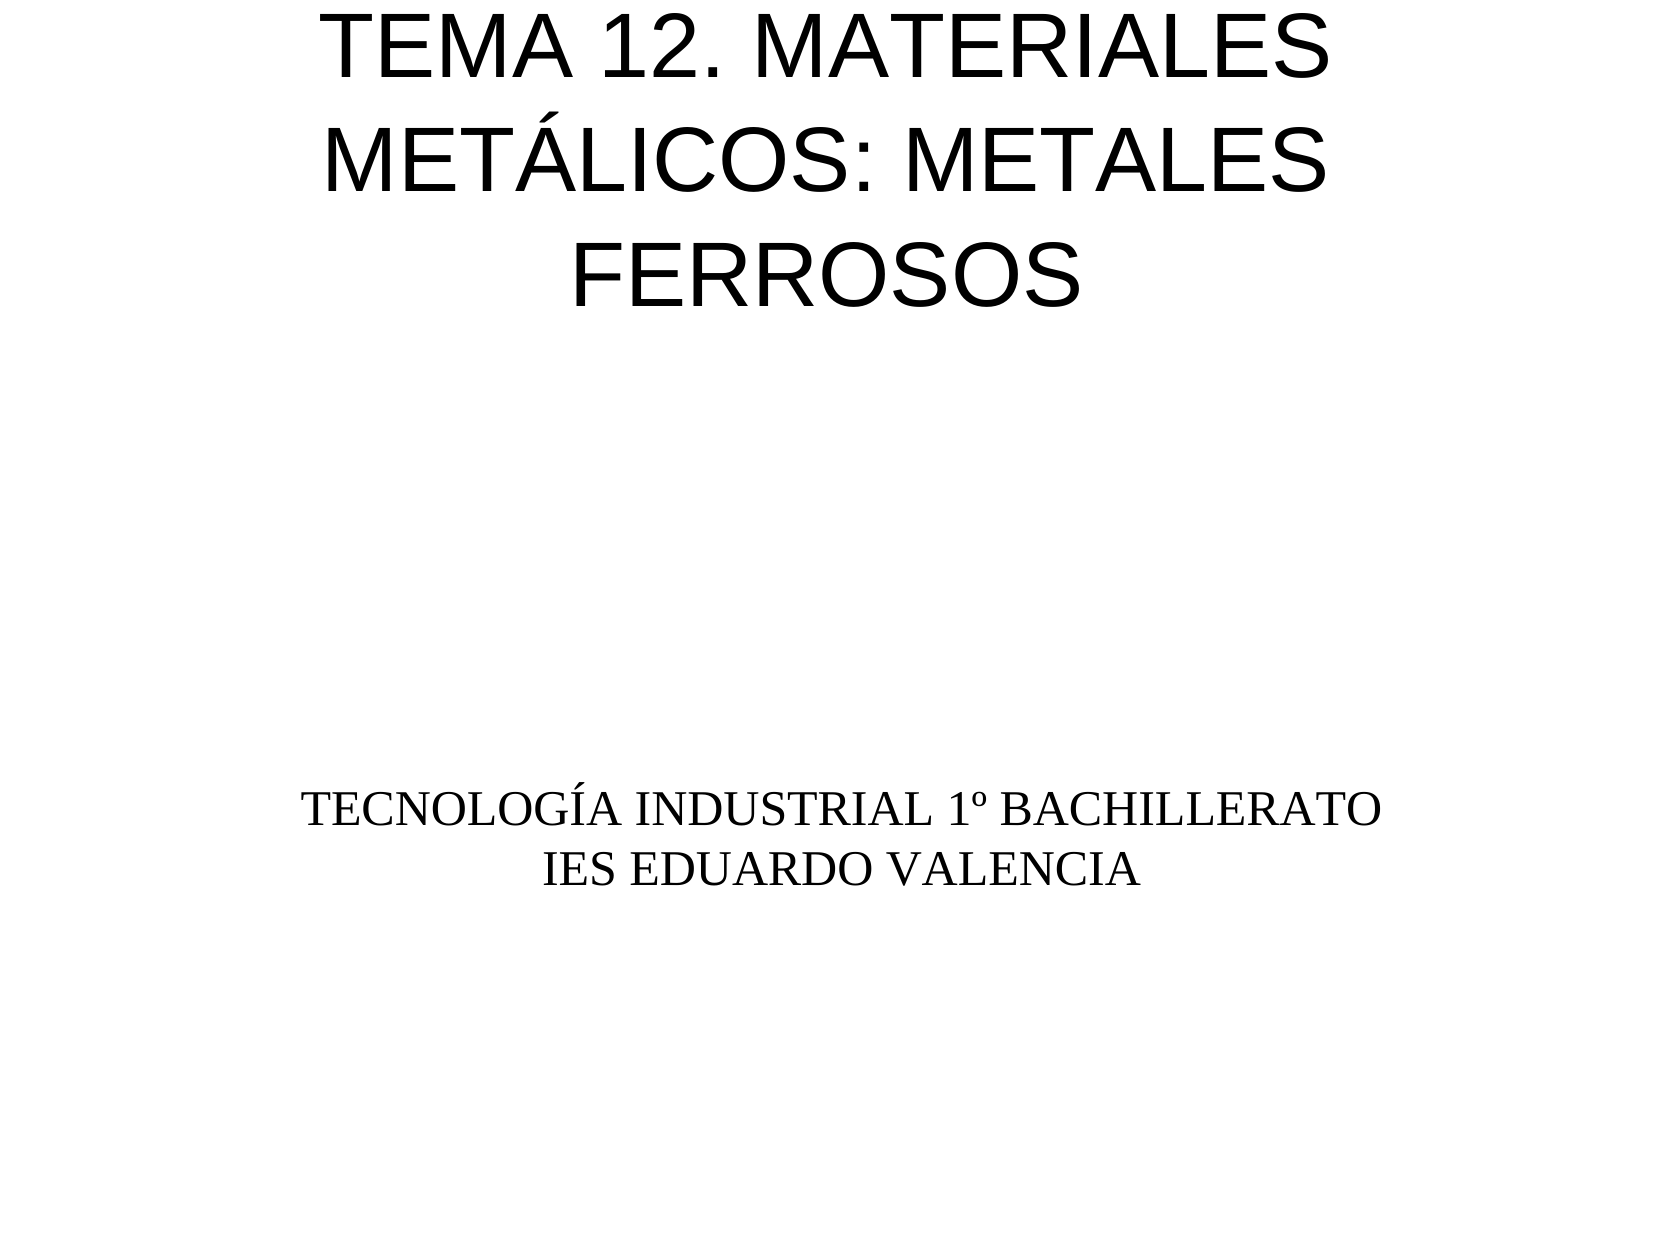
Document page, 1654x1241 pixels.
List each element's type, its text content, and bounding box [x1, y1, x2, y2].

title TEMA 12. MATERIALES METÁLICOS: METALES FERROSOS [82, 0, 1571, 325]
text_box TECNOLOGÍA INDUSTRIAL 1º BACHILLERATO IES EDUARDO VALENCIA [177, 767, 1506, 907]
